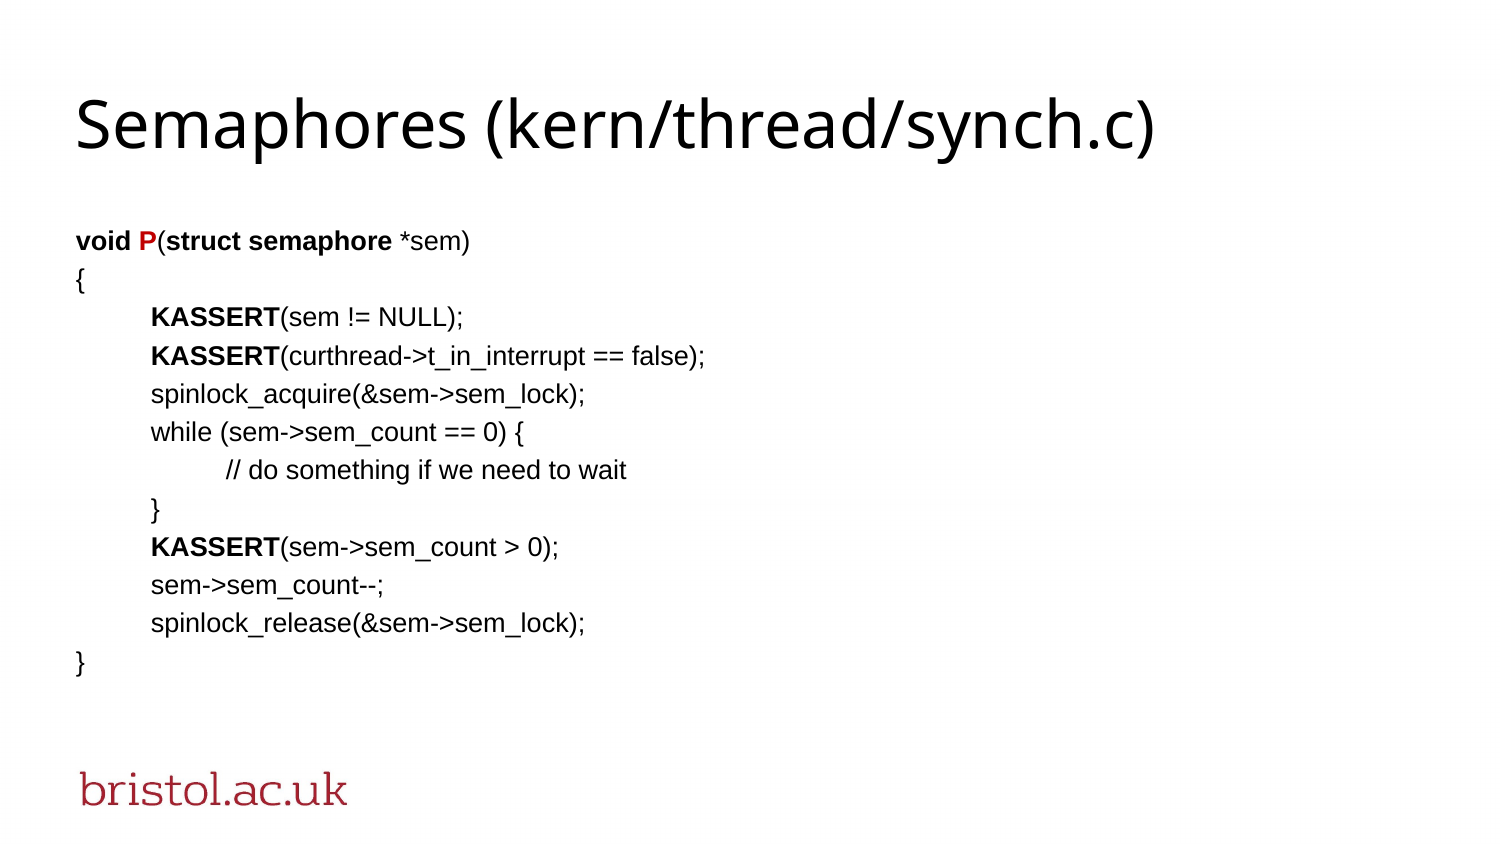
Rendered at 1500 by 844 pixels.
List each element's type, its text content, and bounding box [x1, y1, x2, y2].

title Semaphores (kern/thread/synch.c) [60, 44, 1440, 209]
list void P(struct semaphore *sem) { KASSERT(sem != NULL); KASSERT(curthread->t_in_interrupt == false); spinlock_acquire(&sem->sem_lock); while (sem->sem_count == 0) { // do something if we need to wait } KASSERT(sem->sem_count > 0); sem->sem_count--; spinlock_release(&sem->sem_lock); } [60, 224, 1440, 699]
